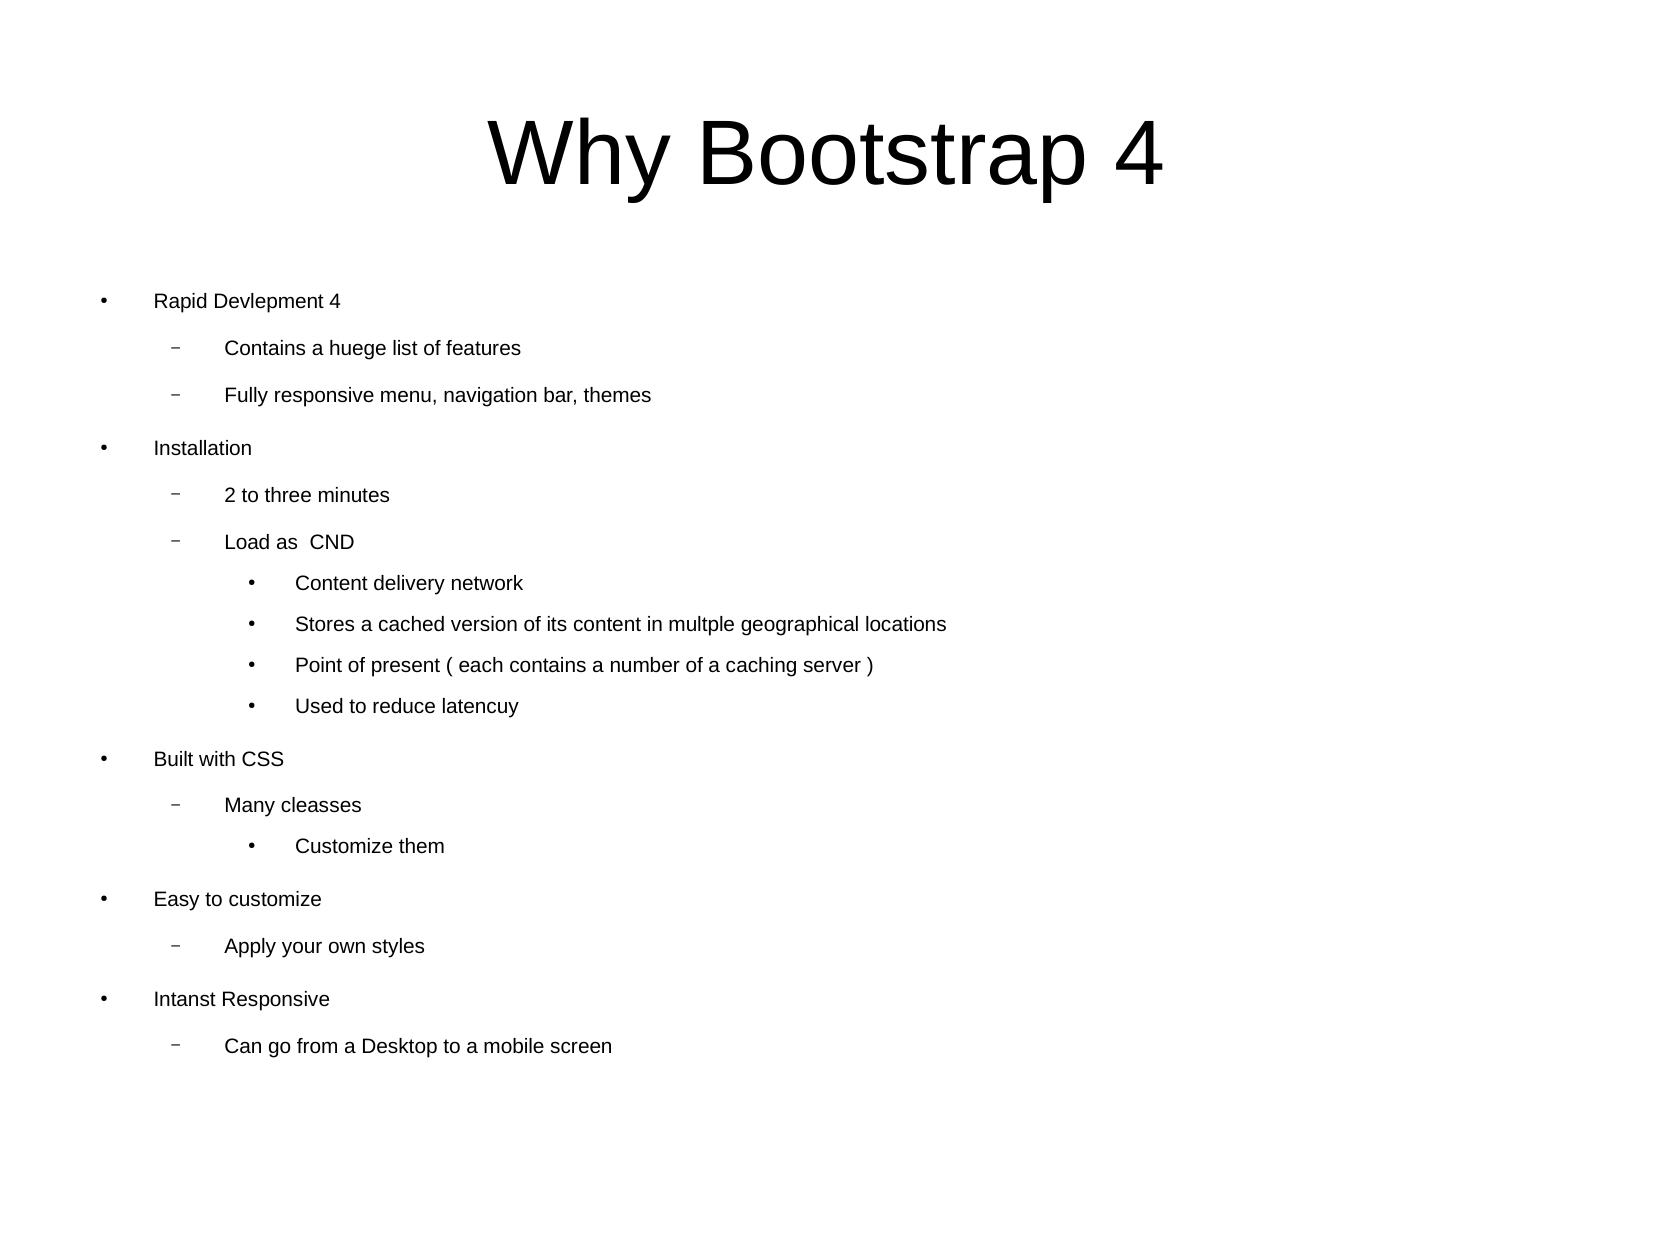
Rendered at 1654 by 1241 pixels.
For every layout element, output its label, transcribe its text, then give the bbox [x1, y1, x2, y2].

title Why Bootstrap 4 [82, 49, 1571, 257]
list Rapid Devlepment 4 Contains a huege list of features Fully responsive menu, navigation bar, themes Installation 2 to three minutes Load as CND Content delivery network Stores a cached version of its content in multple geographical locations Point of present ( each contains a number of a caching server ) Used to reduce latencuy Built with CSS Many cleasses Customize them Easy to customize Apply your own styles Intanst Responsive Can go from a Desktop to a mobile screen [82, 290, 1560, 1205]
